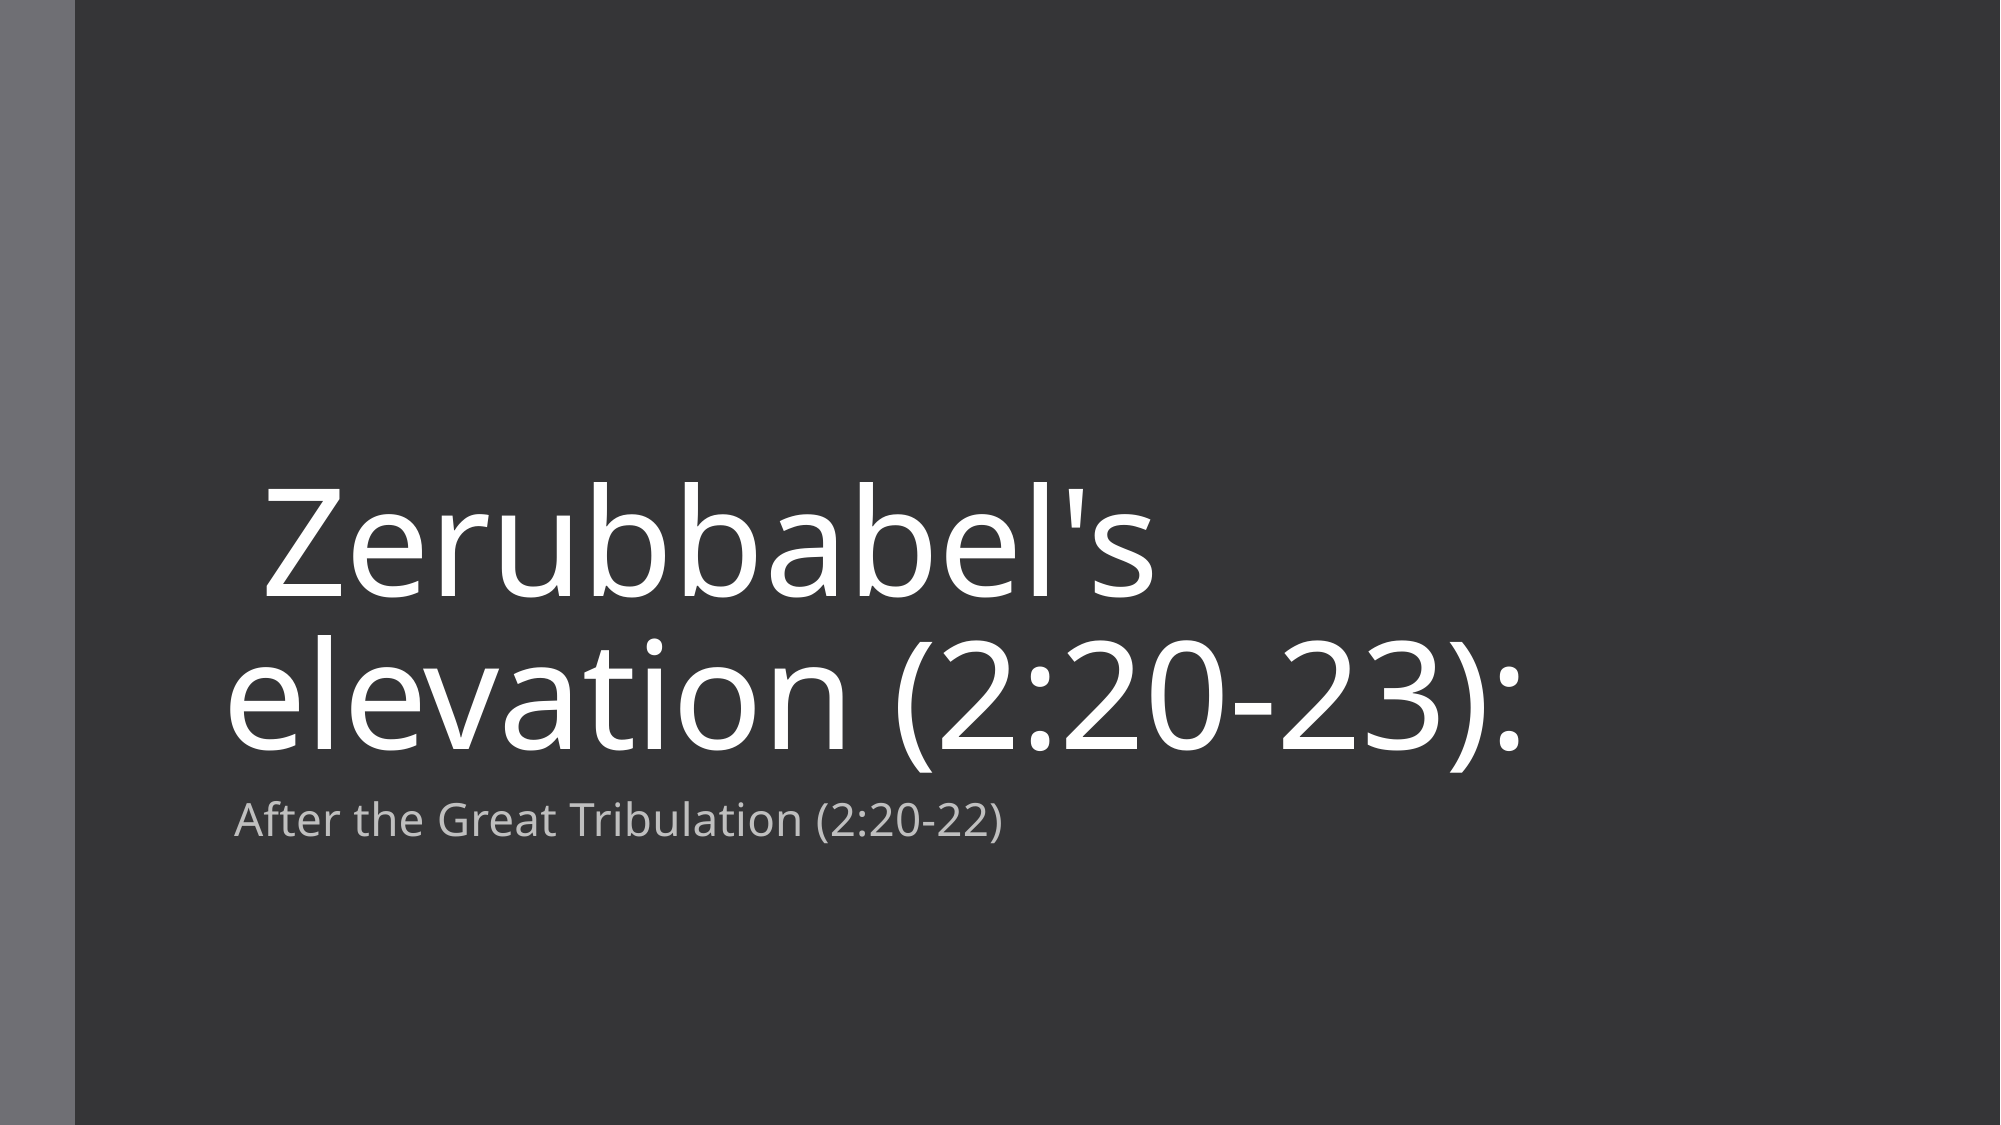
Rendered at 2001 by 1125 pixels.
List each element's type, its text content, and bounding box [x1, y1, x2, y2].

subtitle After the Great Tribulation (2:20-22) [206, 787, 1752, 1066]
title Zerubbabel's elevation (2:20-23): [206, 124, 1752, 787]
